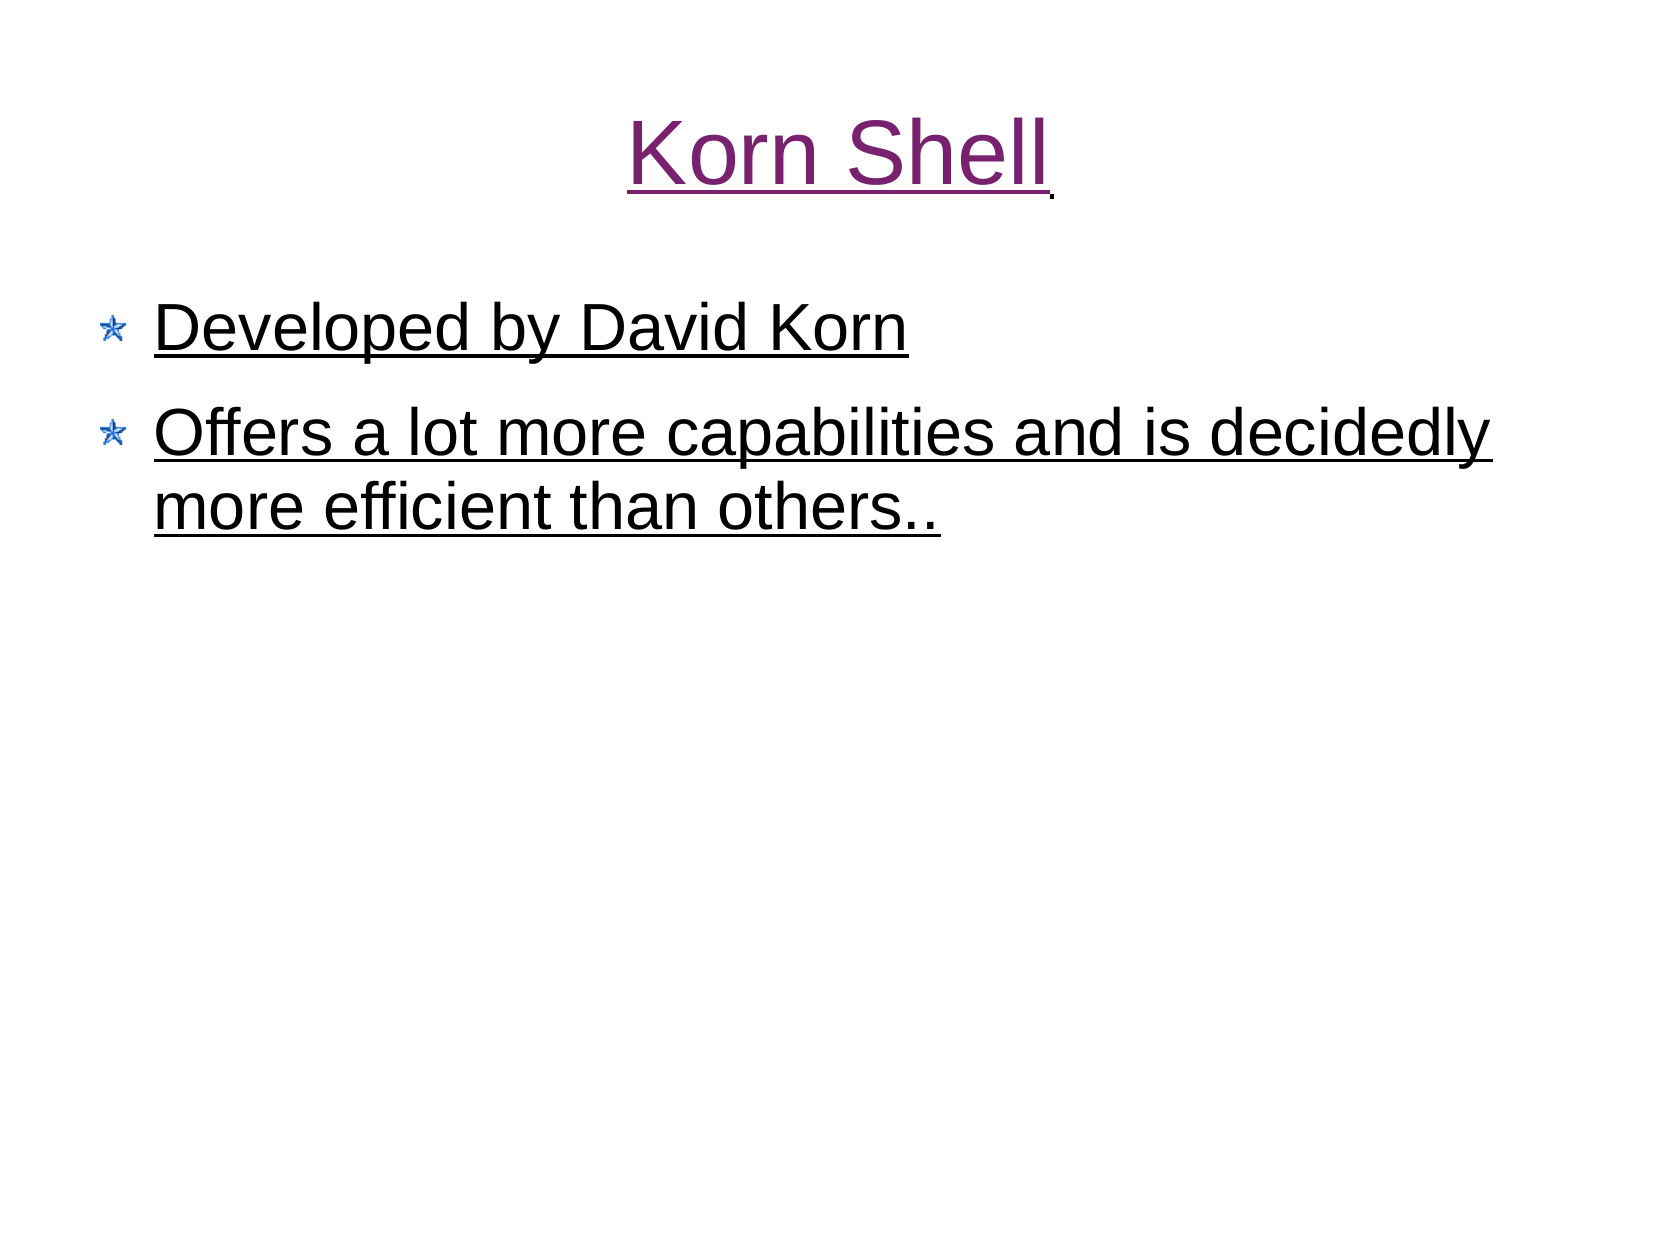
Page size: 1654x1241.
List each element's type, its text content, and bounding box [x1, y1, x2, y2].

list Developed by David Korn Offers a lot more capabilities and is decidedly more efficient than others.. [82, 290, 1571, 1010]
title Korn Shell [94, 49, 1583, 257]
